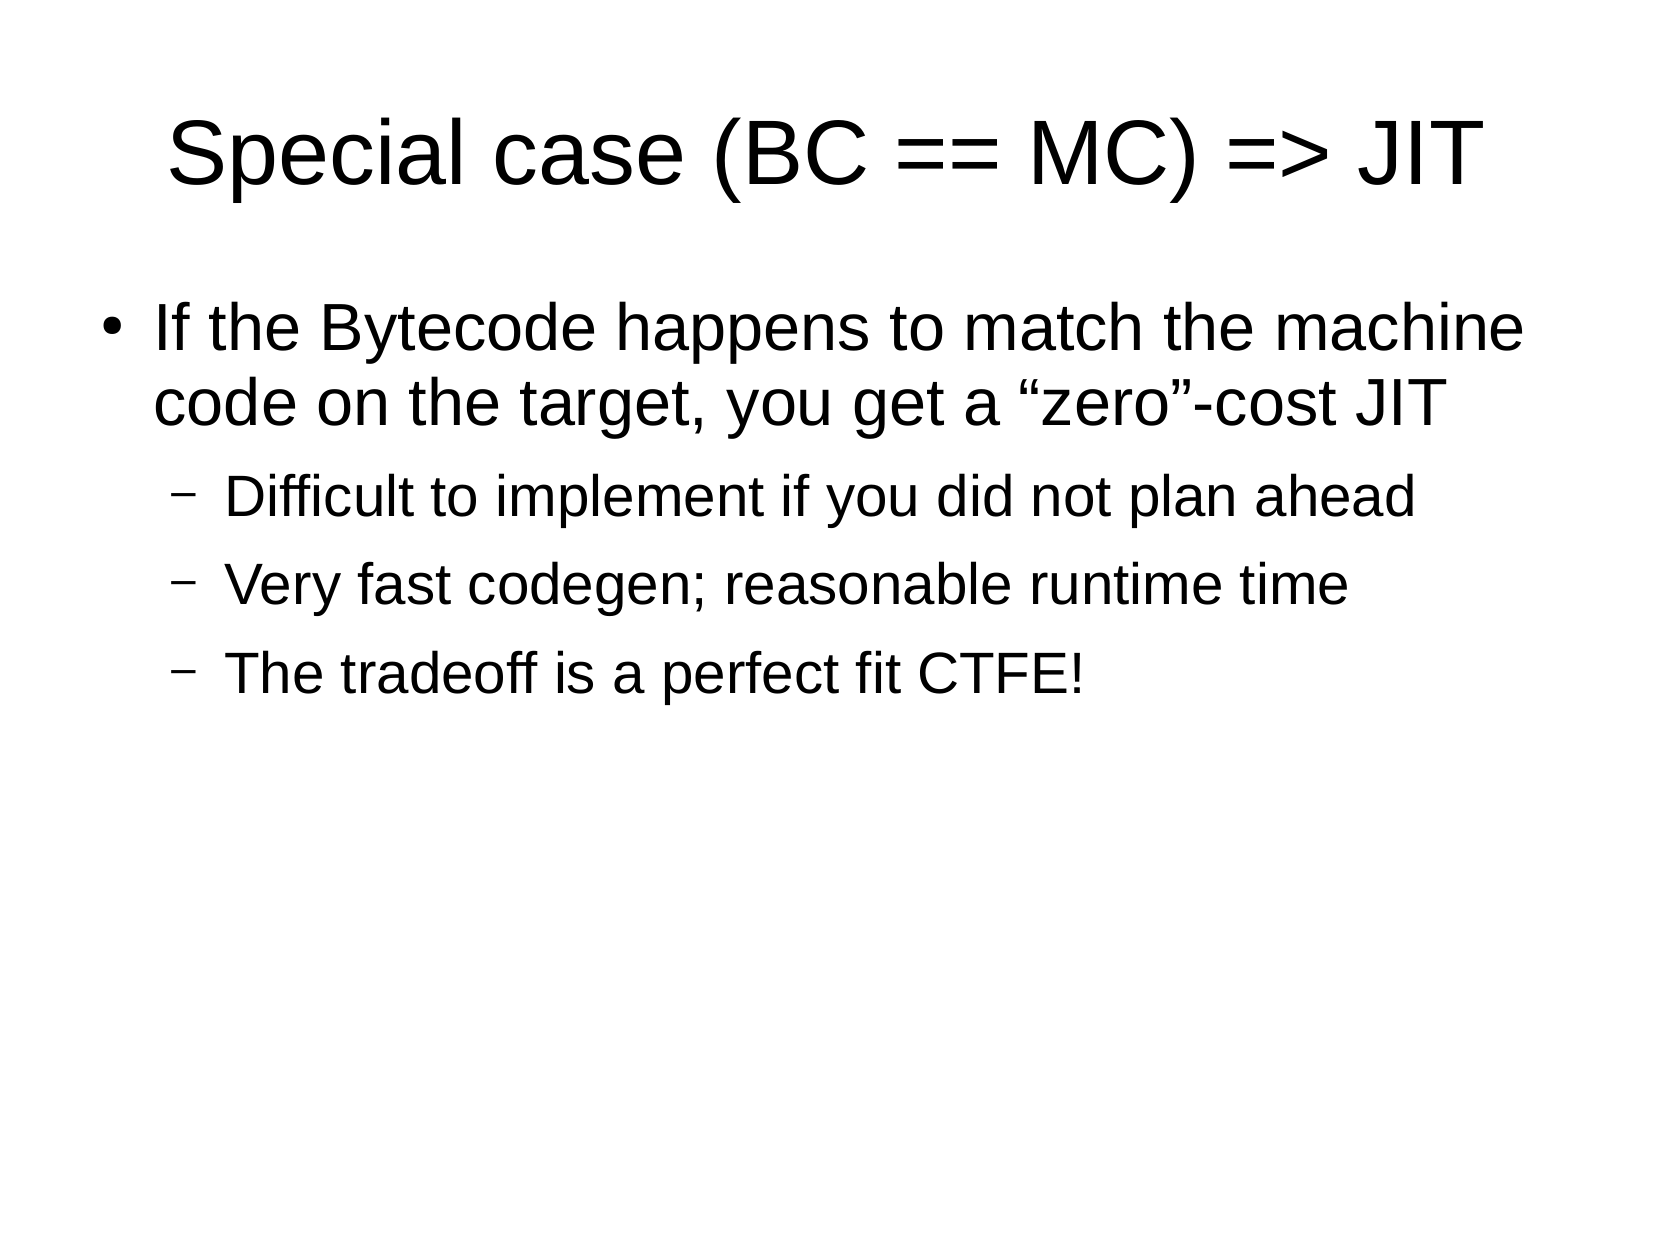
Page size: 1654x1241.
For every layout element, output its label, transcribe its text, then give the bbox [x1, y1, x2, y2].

title Special case (BC == MC) => JIT [82, 49, 1571, 257]
list If the Bytecode happens to match the machine code on the target, you get a “zero”-cost JIT Difficult to implement if you did not plan ahead Very fast codegen; reasonable runtime time The tradeoff is a perfect fit CTFE! [82, 290, 1571, 1010]
